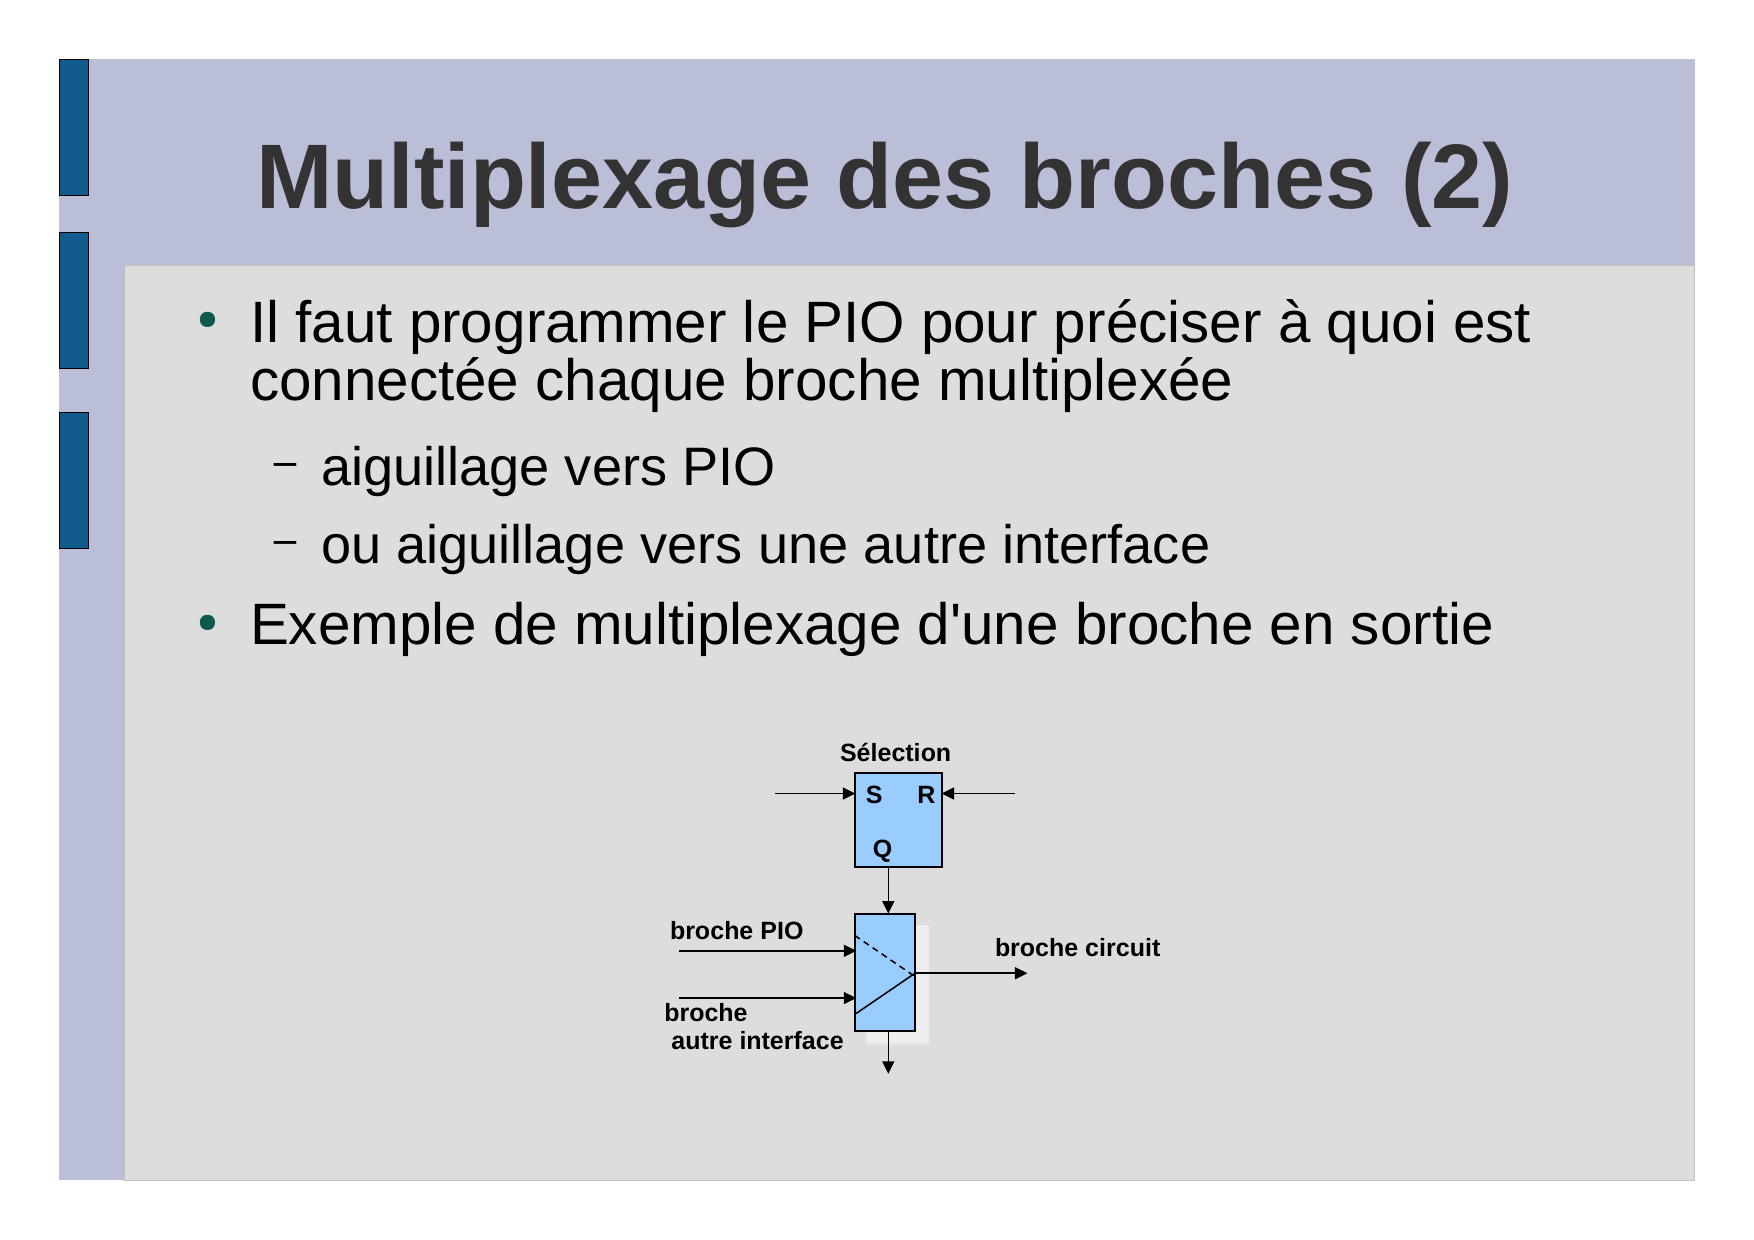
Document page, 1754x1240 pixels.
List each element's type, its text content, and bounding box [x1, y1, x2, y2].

text_box broche autre interface [649, 991, 863, 1052]
title Multiplexage des broches (2) [118, 88, 1654, 266]
text_box R [902, 772, 951, 817]
list Il faut programmer le PIO pour préciser à quoi est connectée chaque broche multiplexée aiguillage vers PIO ou aiguillage vers une autre interface Exemple de multiplexage d'une broche en sortie [179, 295, 1577, 1093]
text_box [863, 975, 916, 1031]
text_box Sélection [825, 731, 995, 792]
text_box broche circuit [980, 926, 1211, 987]
text_box [855, 913, 916, 1007]
text_box [855, 792, 942, 867]
text_box broche PIO [655, 908, 833, 969]
text_box Q [858, 827, 908, 871]
text_box S [851, 772, 898, 817]
